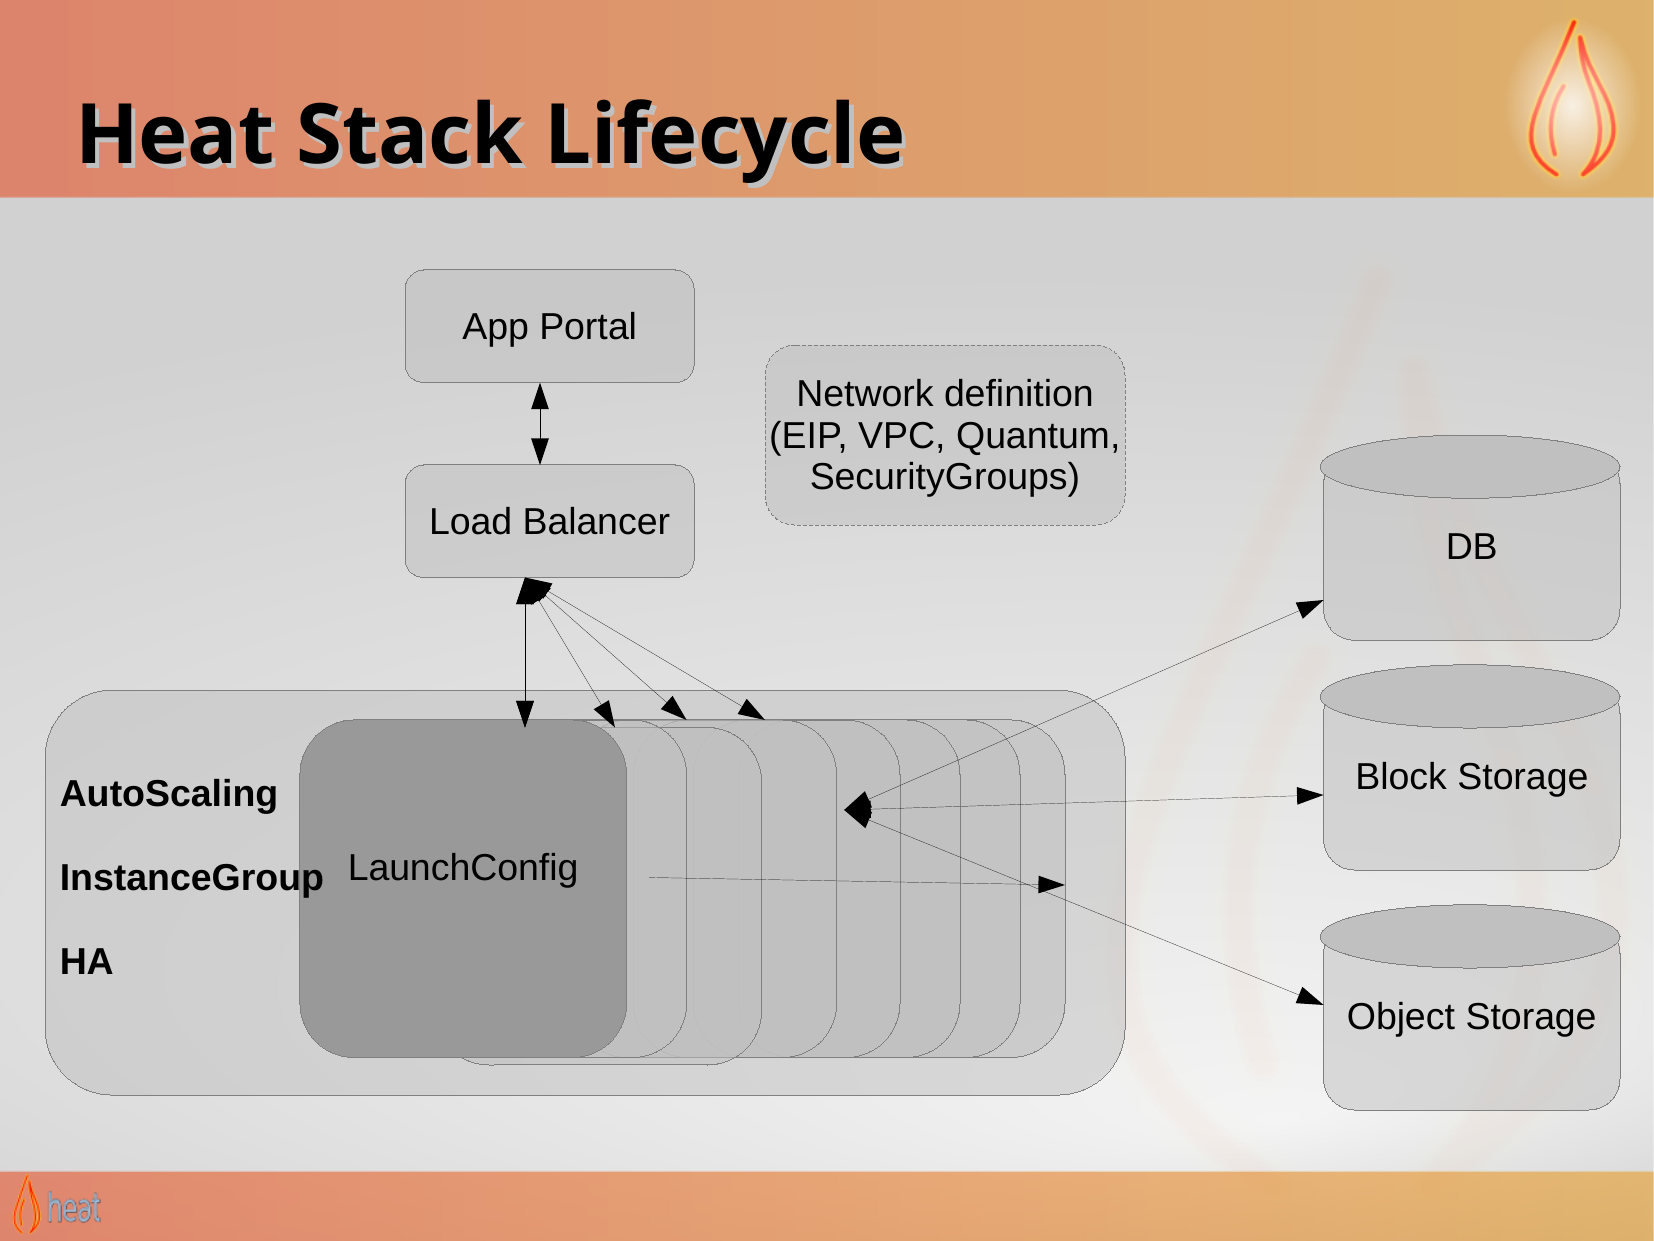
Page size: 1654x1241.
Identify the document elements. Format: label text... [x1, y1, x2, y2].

text_box [870, 802, 1126, 924]
text_box [1320, 664, 1621, 729]
text_box [1320, 904, 1621, 969]
text_box LaunchConfig [299, 719, 627, 1058]
text_box Load Balancer [405, 464, 695, 578]
text_box Block Storage [1323, 702, 1621, 871]
text_box [45, 690, 1126, 1096]
text_box DB [1323, 472, 1621, 641]
title Heat Stack Lifecycle [75, 37, 1564, 226]
text_box [1320, 435, 1621, 499]
text_box AutoScaling InstanceGroup HA [45, 765, 340, 990]
text_box Network definition (EIP, VPC, Quantum, SecurityGroups) [765, 345, 1126, 526]
text_box [870, 701, 1126, 809]
text_box [45, 690, 525, 765]
picture [0, 0, 1654, 1241]
text_box Object Storage [1323, 942, 1621, 1111]
text_box App Portal [405, 269, 695, 383]
